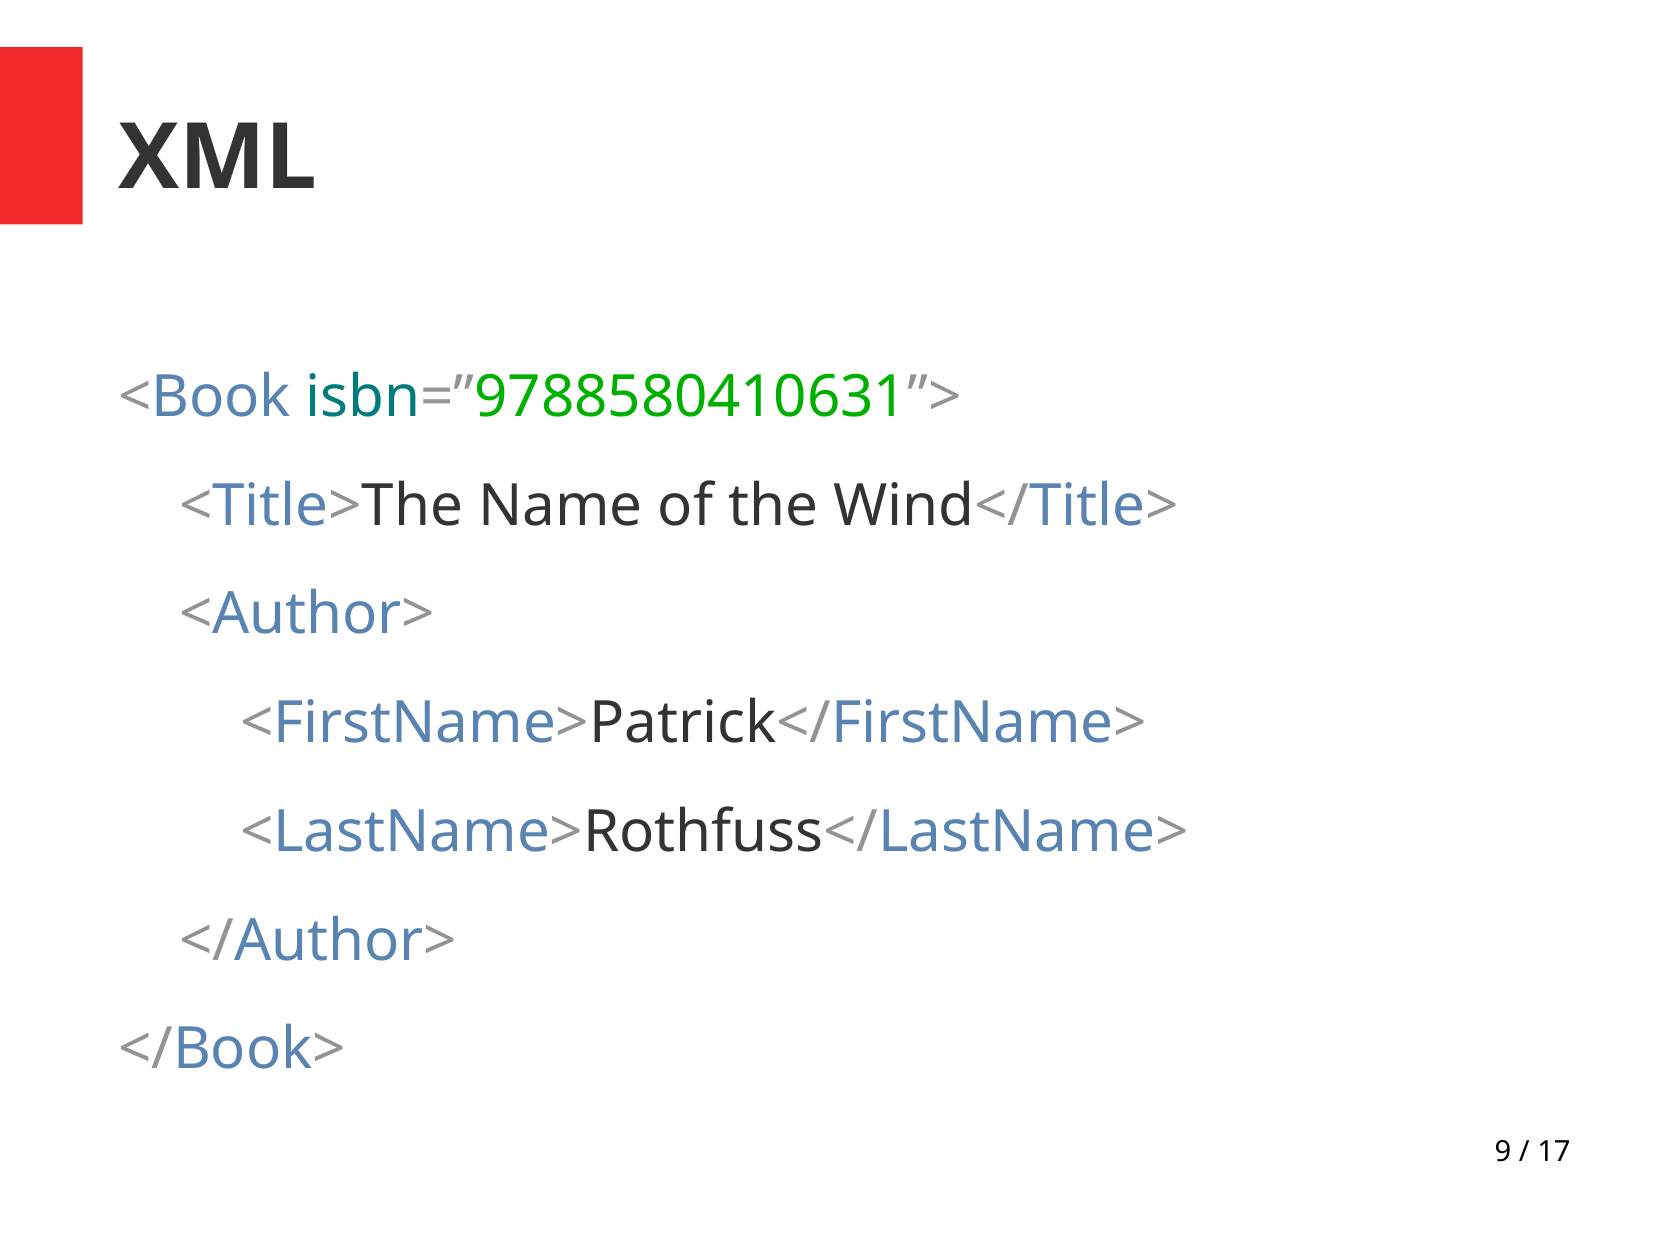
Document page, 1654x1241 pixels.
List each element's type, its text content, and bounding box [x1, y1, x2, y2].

list <Book isbn=”9788580410631”> <Title>The Name of the Wind</Title> <Author> <FirstName>Patrick</FirstName> <LastName>Rothfuss</LastName> </Author> </Book> [118, 354, 1536, 1074]
title XML [118, 49, 1571, 257]
